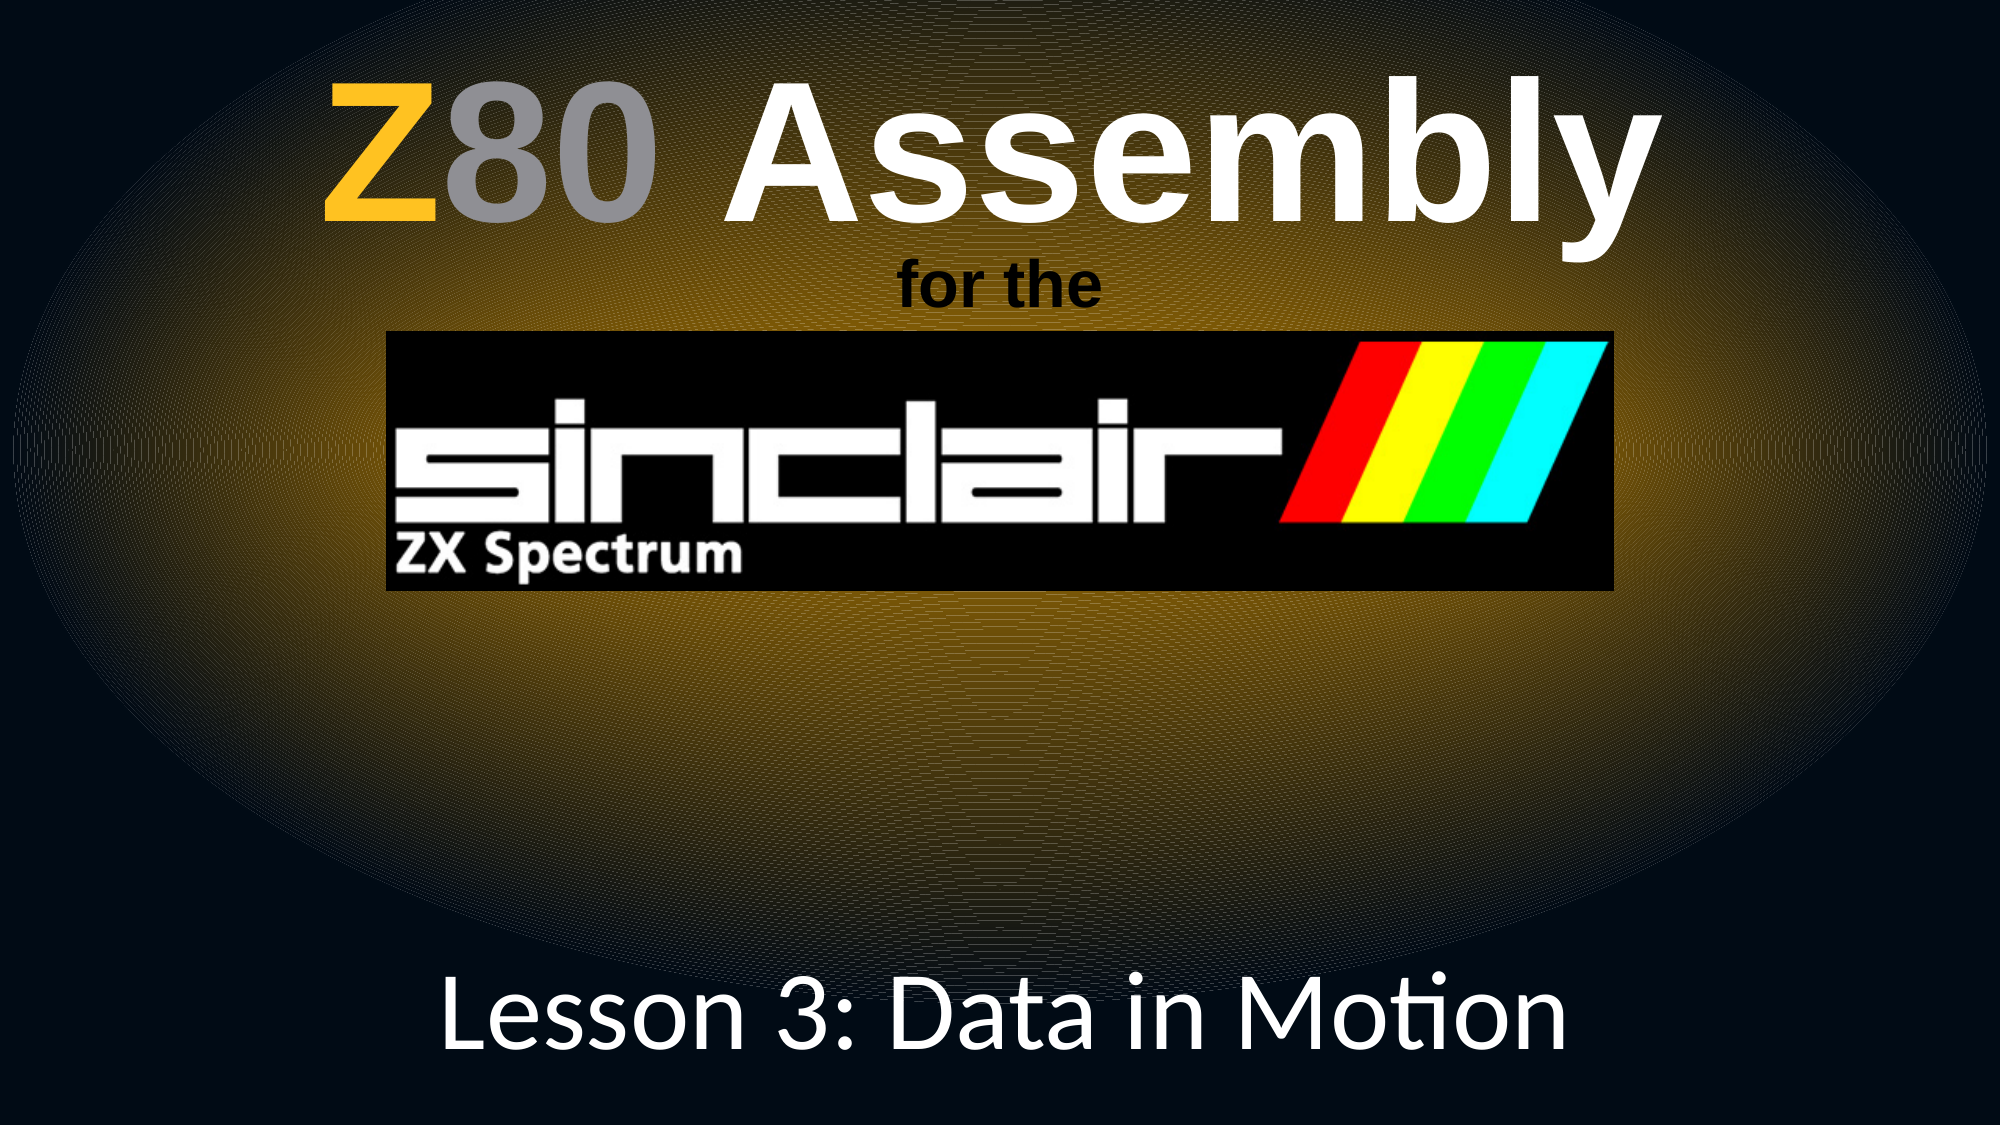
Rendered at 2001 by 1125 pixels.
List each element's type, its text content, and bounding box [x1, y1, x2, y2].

subtitle Lesson 3: Data in Motion [60, 945, 1951, 1072]
picture [386, 331, 1614, 591]
text_box for the [881, 239, 1119, 330]
text_box Z80 Assembly [304, 32, 1714, 495]
